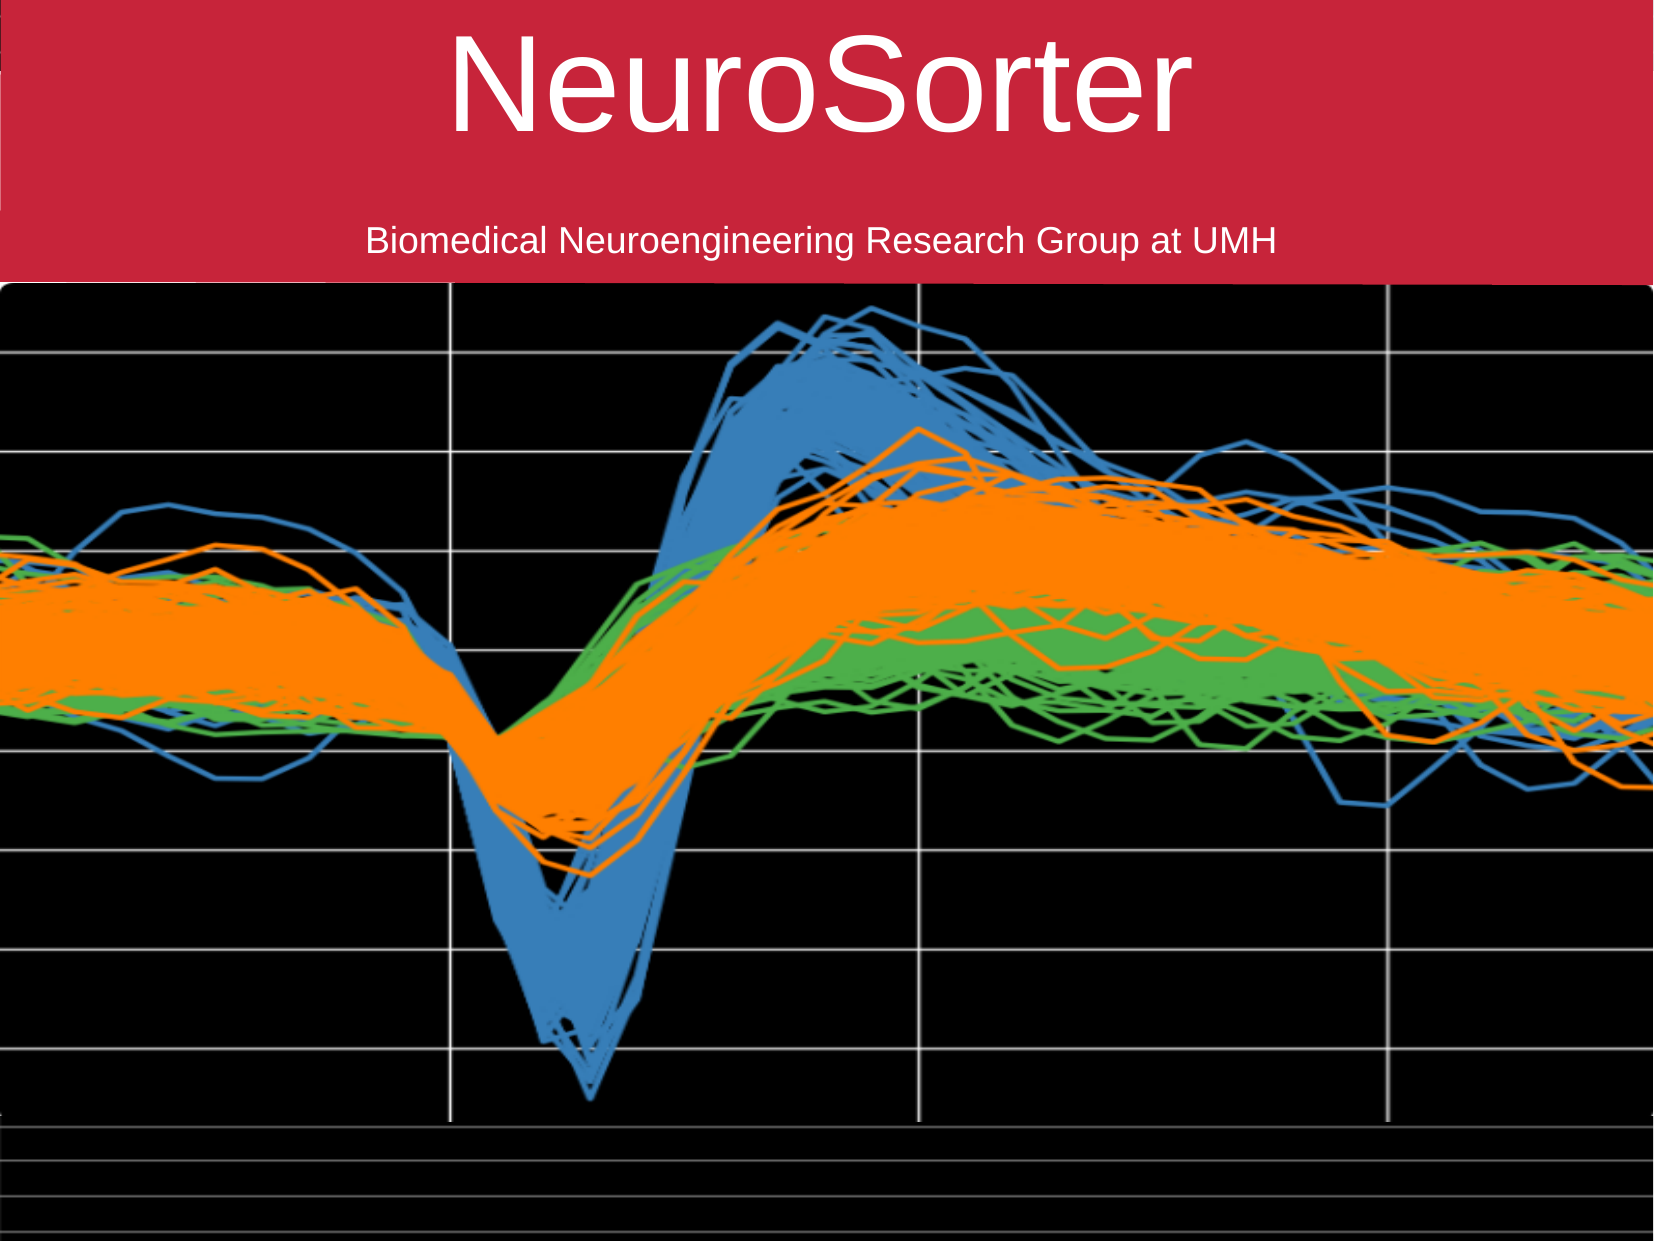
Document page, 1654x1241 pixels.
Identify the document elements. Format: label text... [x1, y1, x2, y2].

picture [0, 283, 1654, 1241]
text_box Biomedical Neuroengineering Research Group at UMH [350, 212, 1303, 270]
title [0, 0, 1653, 286]
text_box NeuroSorter [430, 0, 1223, 169]
text_box [0, 333, 1442, 473]
